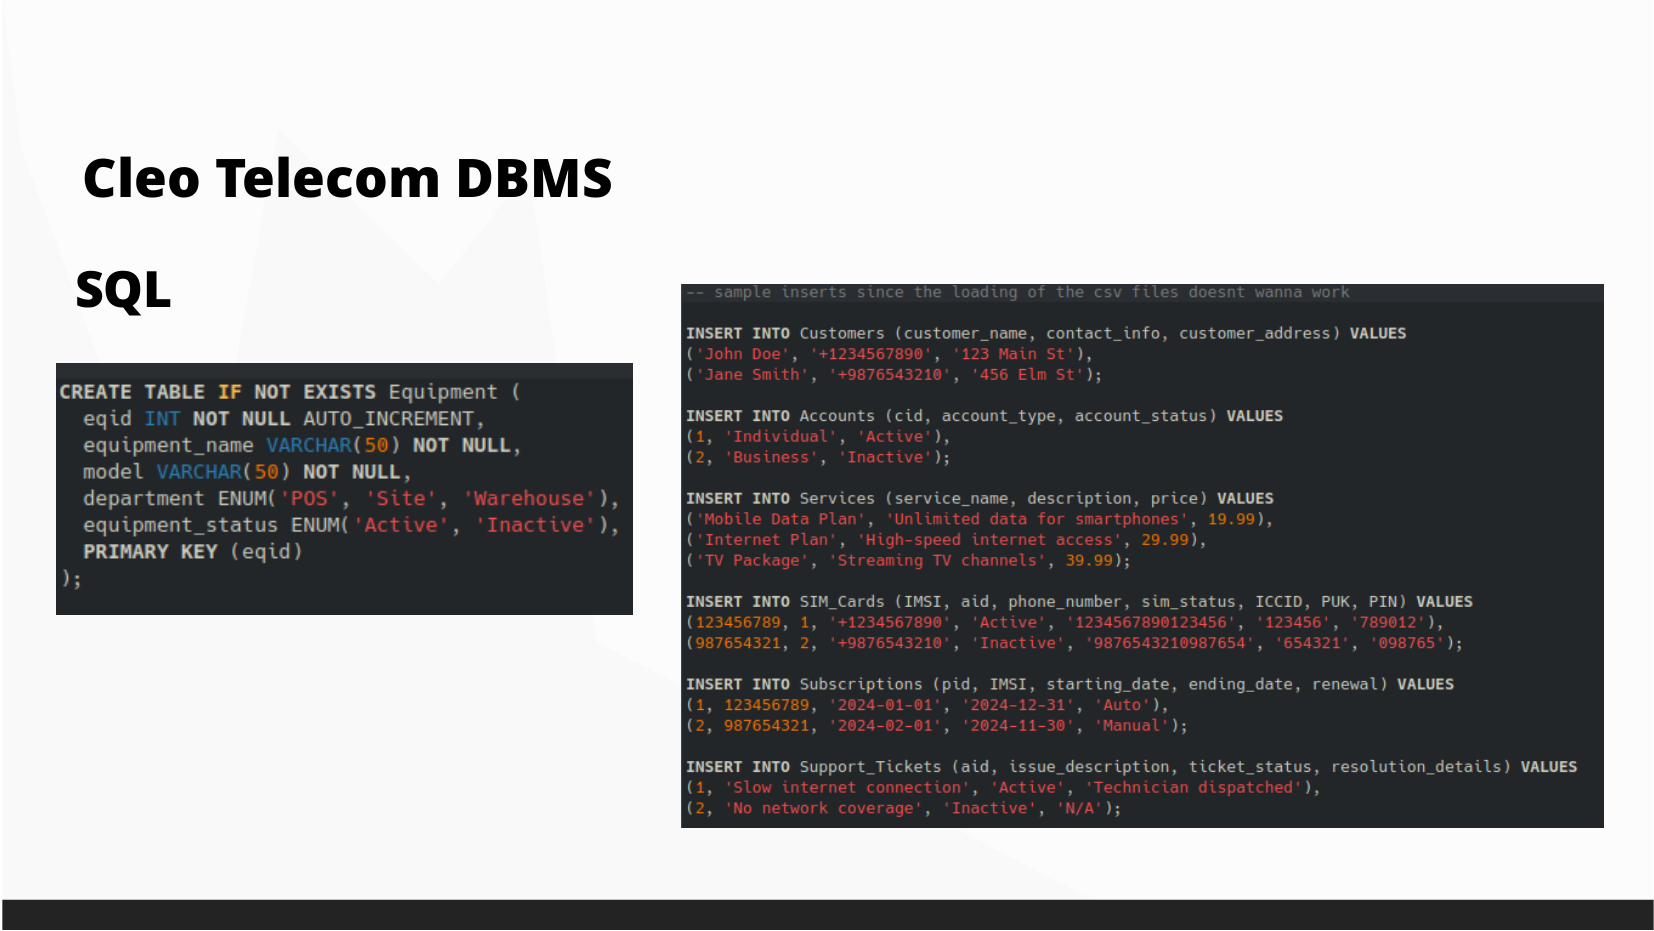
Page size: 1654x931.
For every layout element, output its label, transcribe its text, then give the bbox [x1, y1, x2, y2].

subtitle SQL [75, 254, 1516, 662]
title Cleo Telecom DBMS [82, 99, 1571, 255]
picture [2, 0, 1654, 931]
